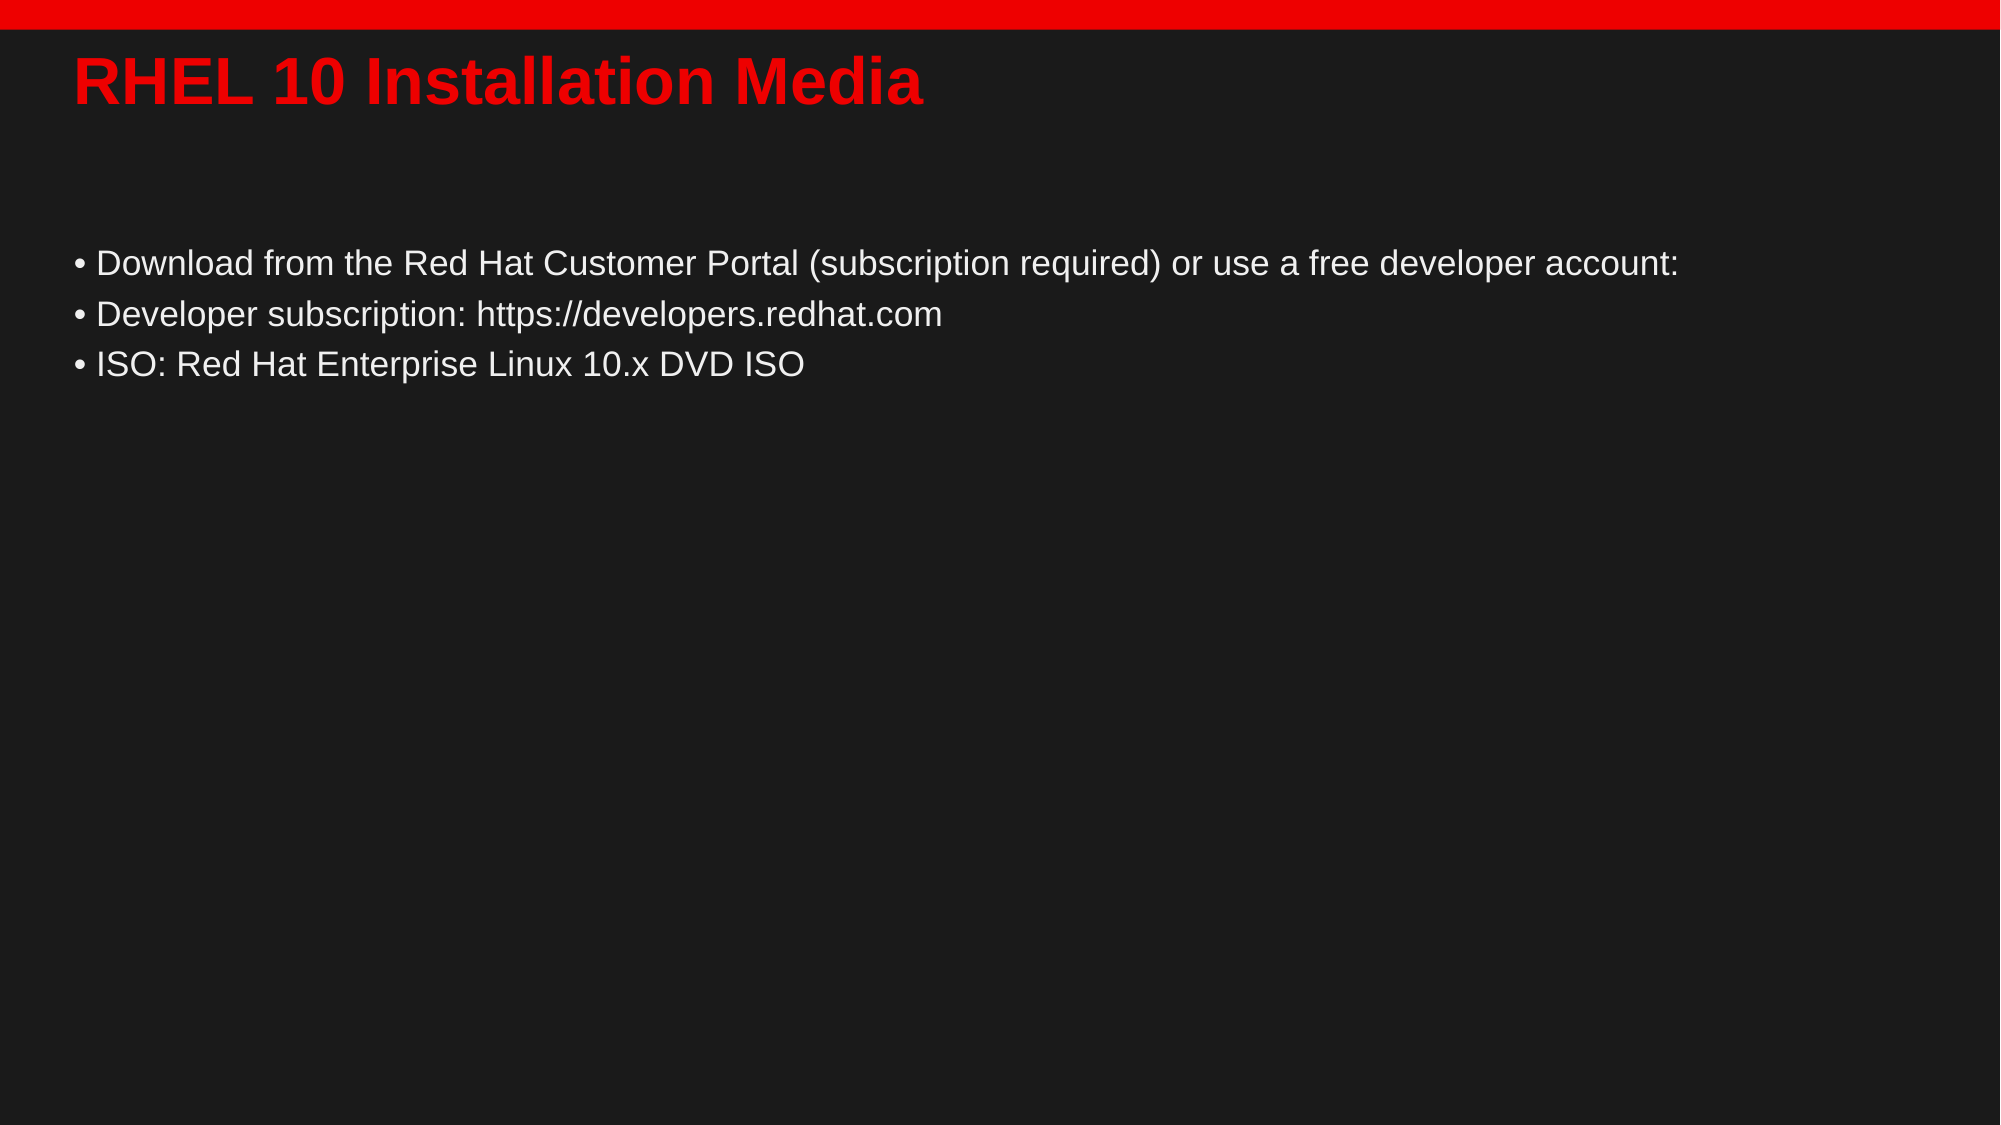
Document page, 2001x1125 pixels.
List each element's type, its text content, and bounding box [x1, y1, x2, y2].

text_box RHEL 10 Installation Media [59, 36, 1942, 208]
text_box [0, 0, 2001, 30]
text_box • Download from the Red Hat Customer Portal (subscription required) or use a free developer account: • Developer subscription: https://developers.redhat.com • ISO: Red Hat Enterprise Linux 10.x DVD ISO [59, 236, 1942, 1037]
